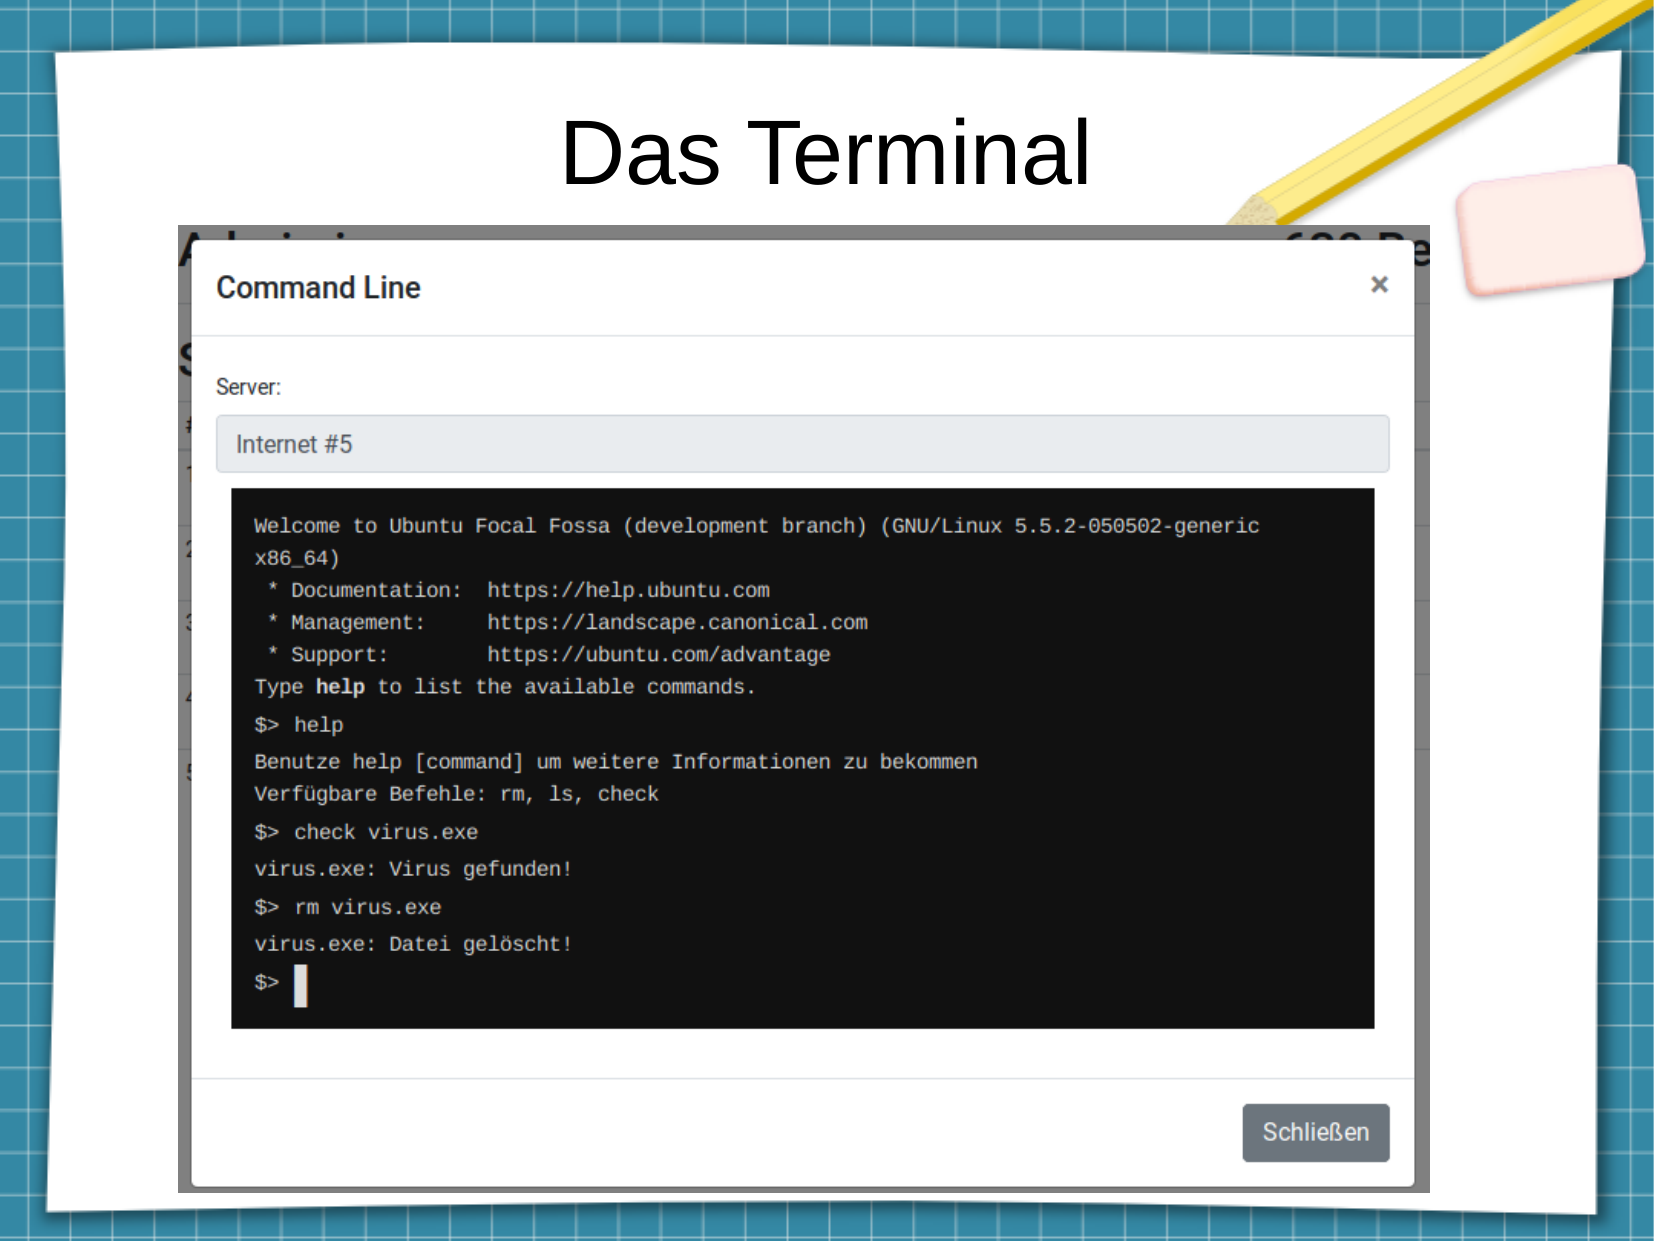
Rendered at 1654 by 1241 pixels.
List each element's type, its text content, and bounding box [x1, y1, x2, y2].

picture [0, 0, 1654, 1241]
title Das Terminal [82, 49, 1571, 257]
